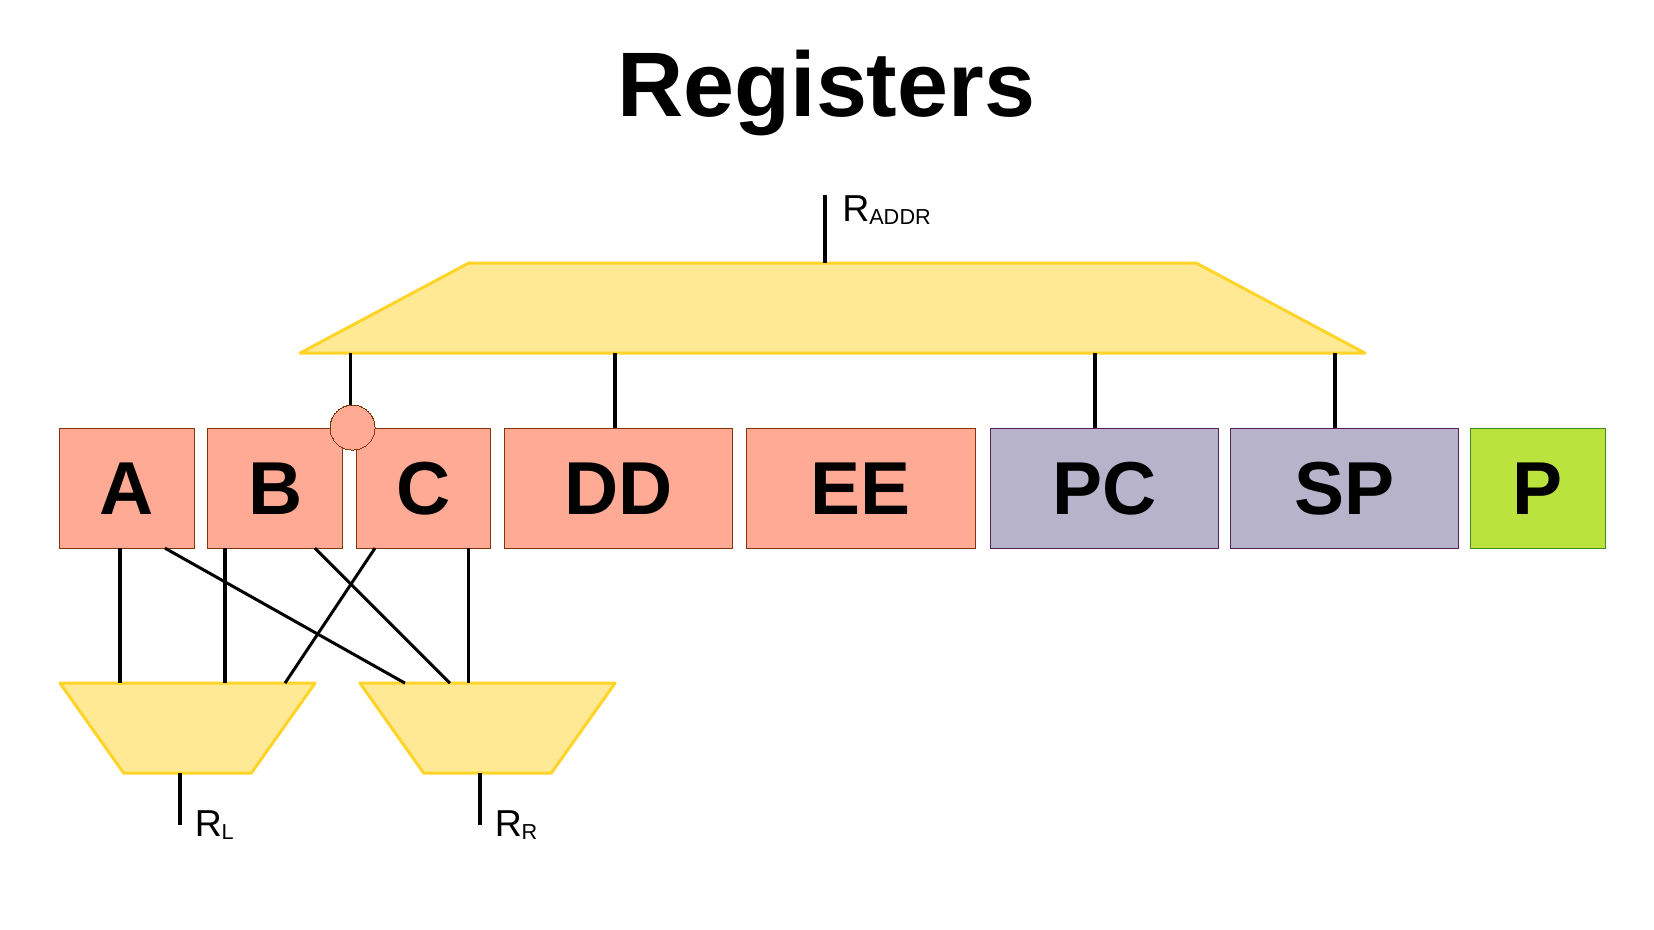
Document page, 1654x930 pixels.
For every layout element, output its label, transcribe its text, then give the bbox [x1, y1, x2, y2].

text_box [60, 683, 316, 774]
text_box [330, 405, 376, 451]
text_box PC [990, 428, 1219, 549]
text_box EE [746, 428, 976, 549]
title Registers [82, 1, 1571, 169]
text_box [360, 683, 616, 774]
text_box DD [504, 428, 733, 549]
text_box RADDR [827, 180, 947, 237]
text_box B [207, 428, 343, 549]
text_box SP [1230, 428, 1459, 549]
text_box RR [480, 795, 553, 852]
text_box RL [180, 795, 249, 852]
text_box A [59, 428, 195, 549]
text_box C [356, 428, 491, 549]
text_box [300, 263, 1366, 354]
text_box P [1470, 428, 1606, 549]
